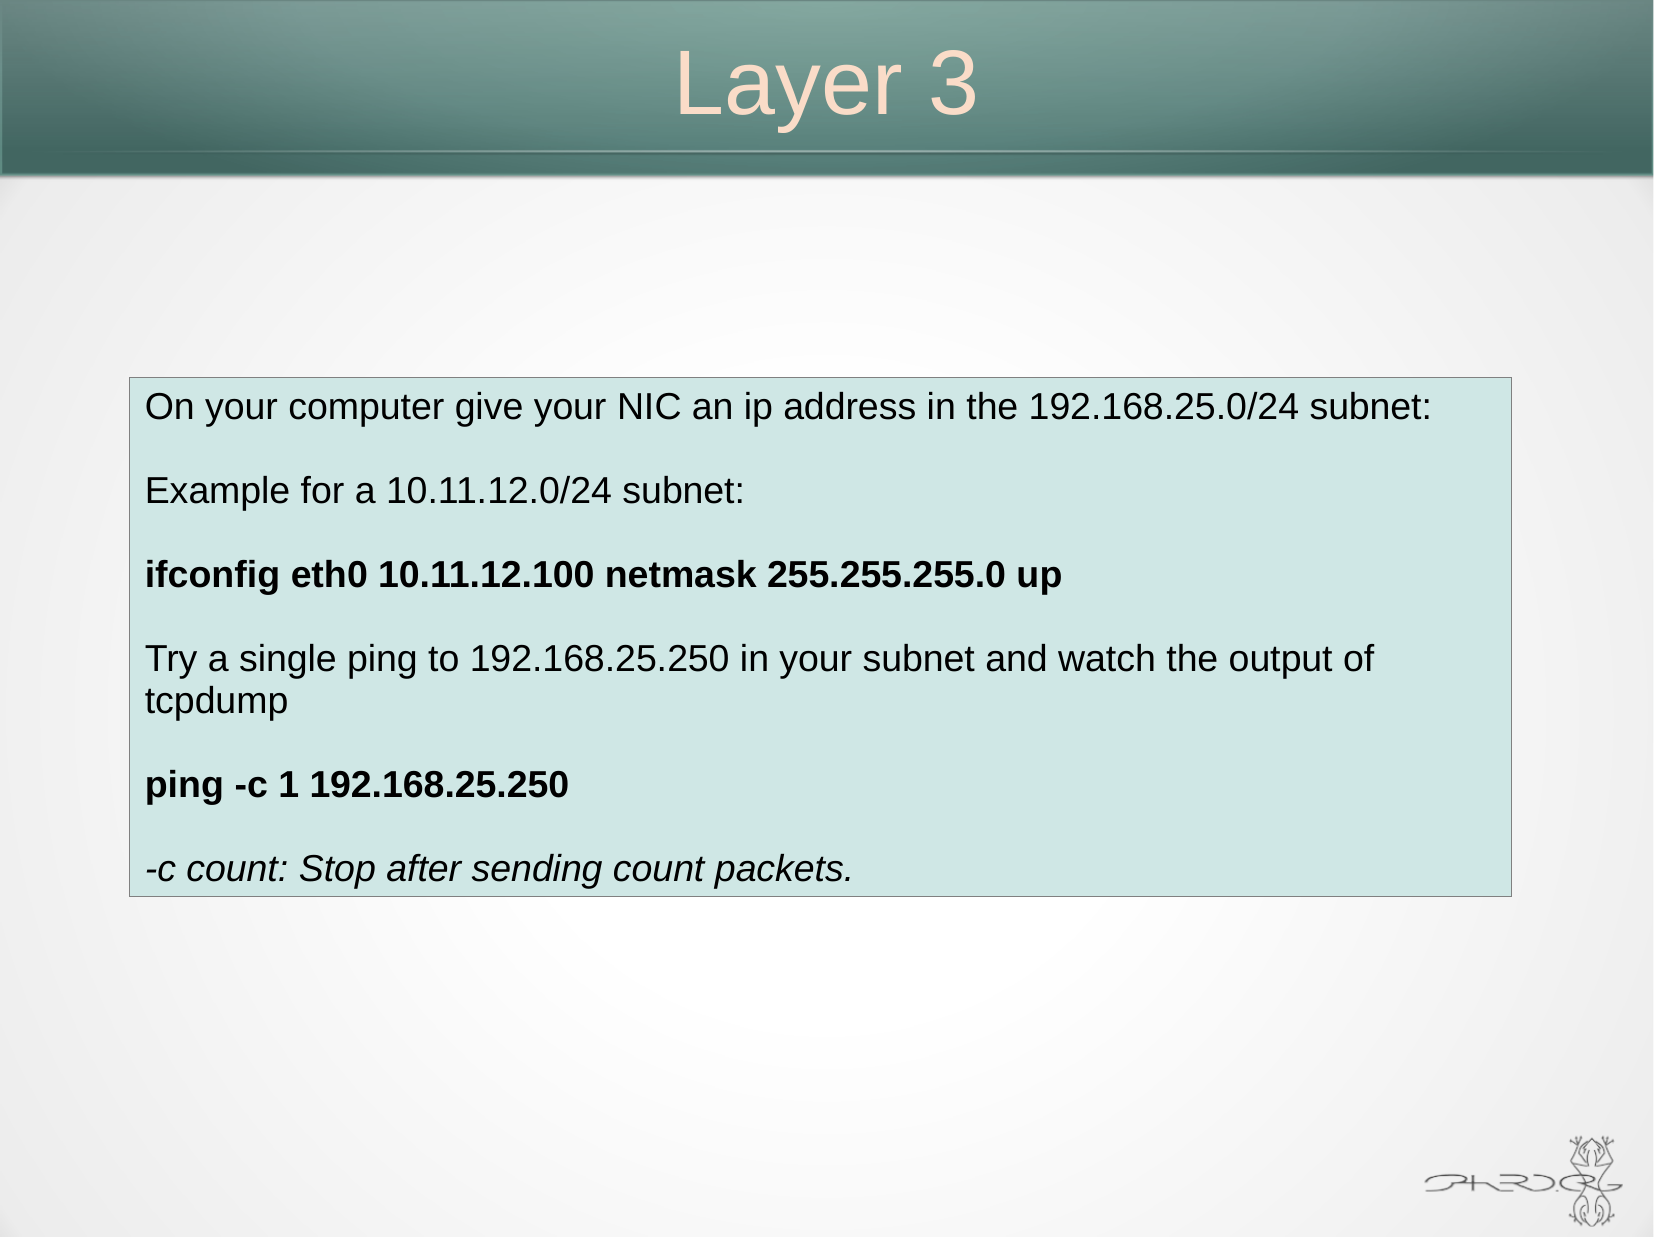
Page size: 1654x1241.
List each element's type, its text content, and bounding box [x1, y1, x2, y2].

picture [0, 0, 1654, 1237]
text_box On your computer give your NIC an ip address in the 192.168.25.0/24 subnet: Example for a 10.11.12.0/24 subnet: ifconfig eth0 10.11.12.100 netmask 255.255.255.0 up Try a single ping to 192.168.25.250 in your subnet and watch the output of tcpdump ping -c 1 192.168.25.250 -c count: Stop after sending count packets. [129, 377, 1512, 897]
title [82, 11, 1571, 154]
